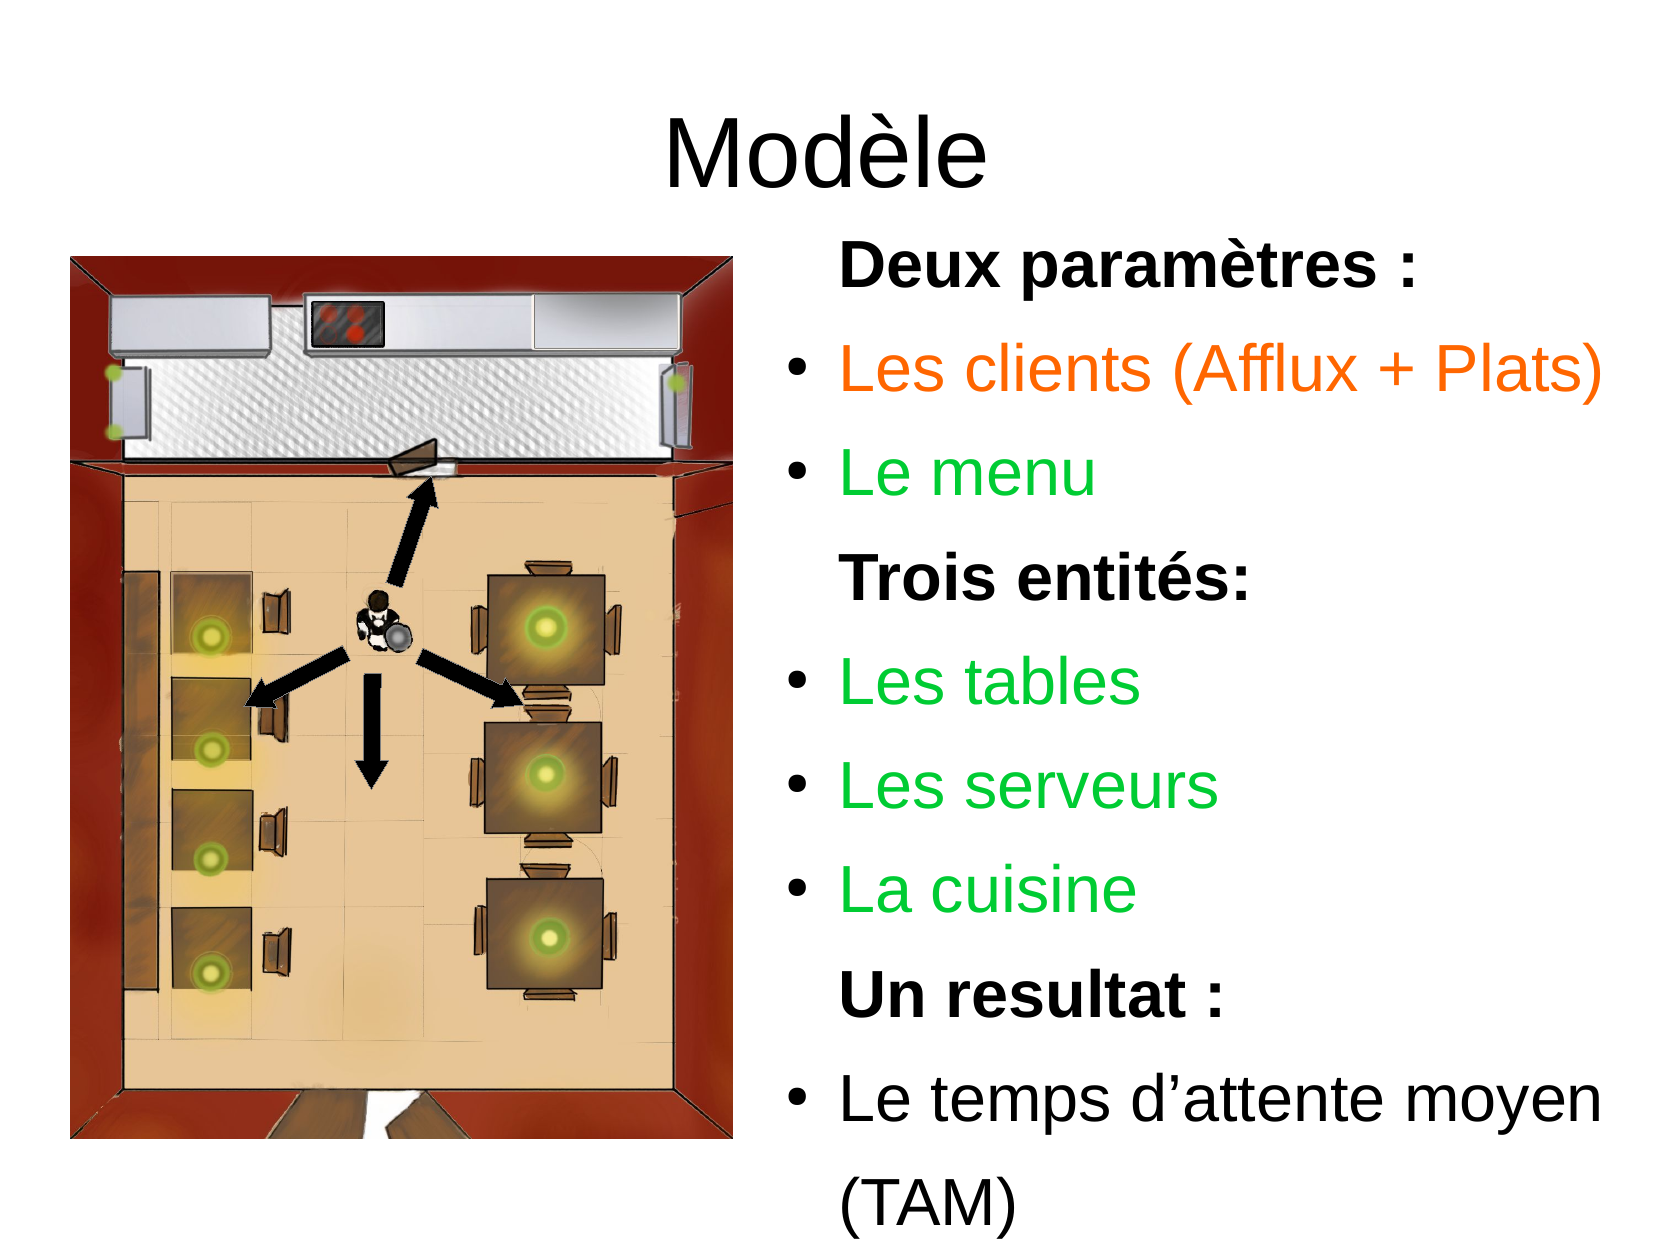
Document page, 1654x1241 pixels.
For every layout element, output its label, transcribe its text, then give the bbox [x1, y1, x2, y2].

text_box [243, 645, 351, 709]
text_box [385, 475, 439, 588]
text_box [354, 673, 389, 790]
text_box [415, 648, 525, 709]
list Deux paramètres : Les clients (Afflux + Plats) Le menu Trois entités: Les tables Les serveurs La cuisine Un resultat : Le temps d’attente moyen (TAM) [767, 226, 1654, 1241]
picture [70, 256, 733, 1139]
title Modèle [82, 49, 1571, 257]
